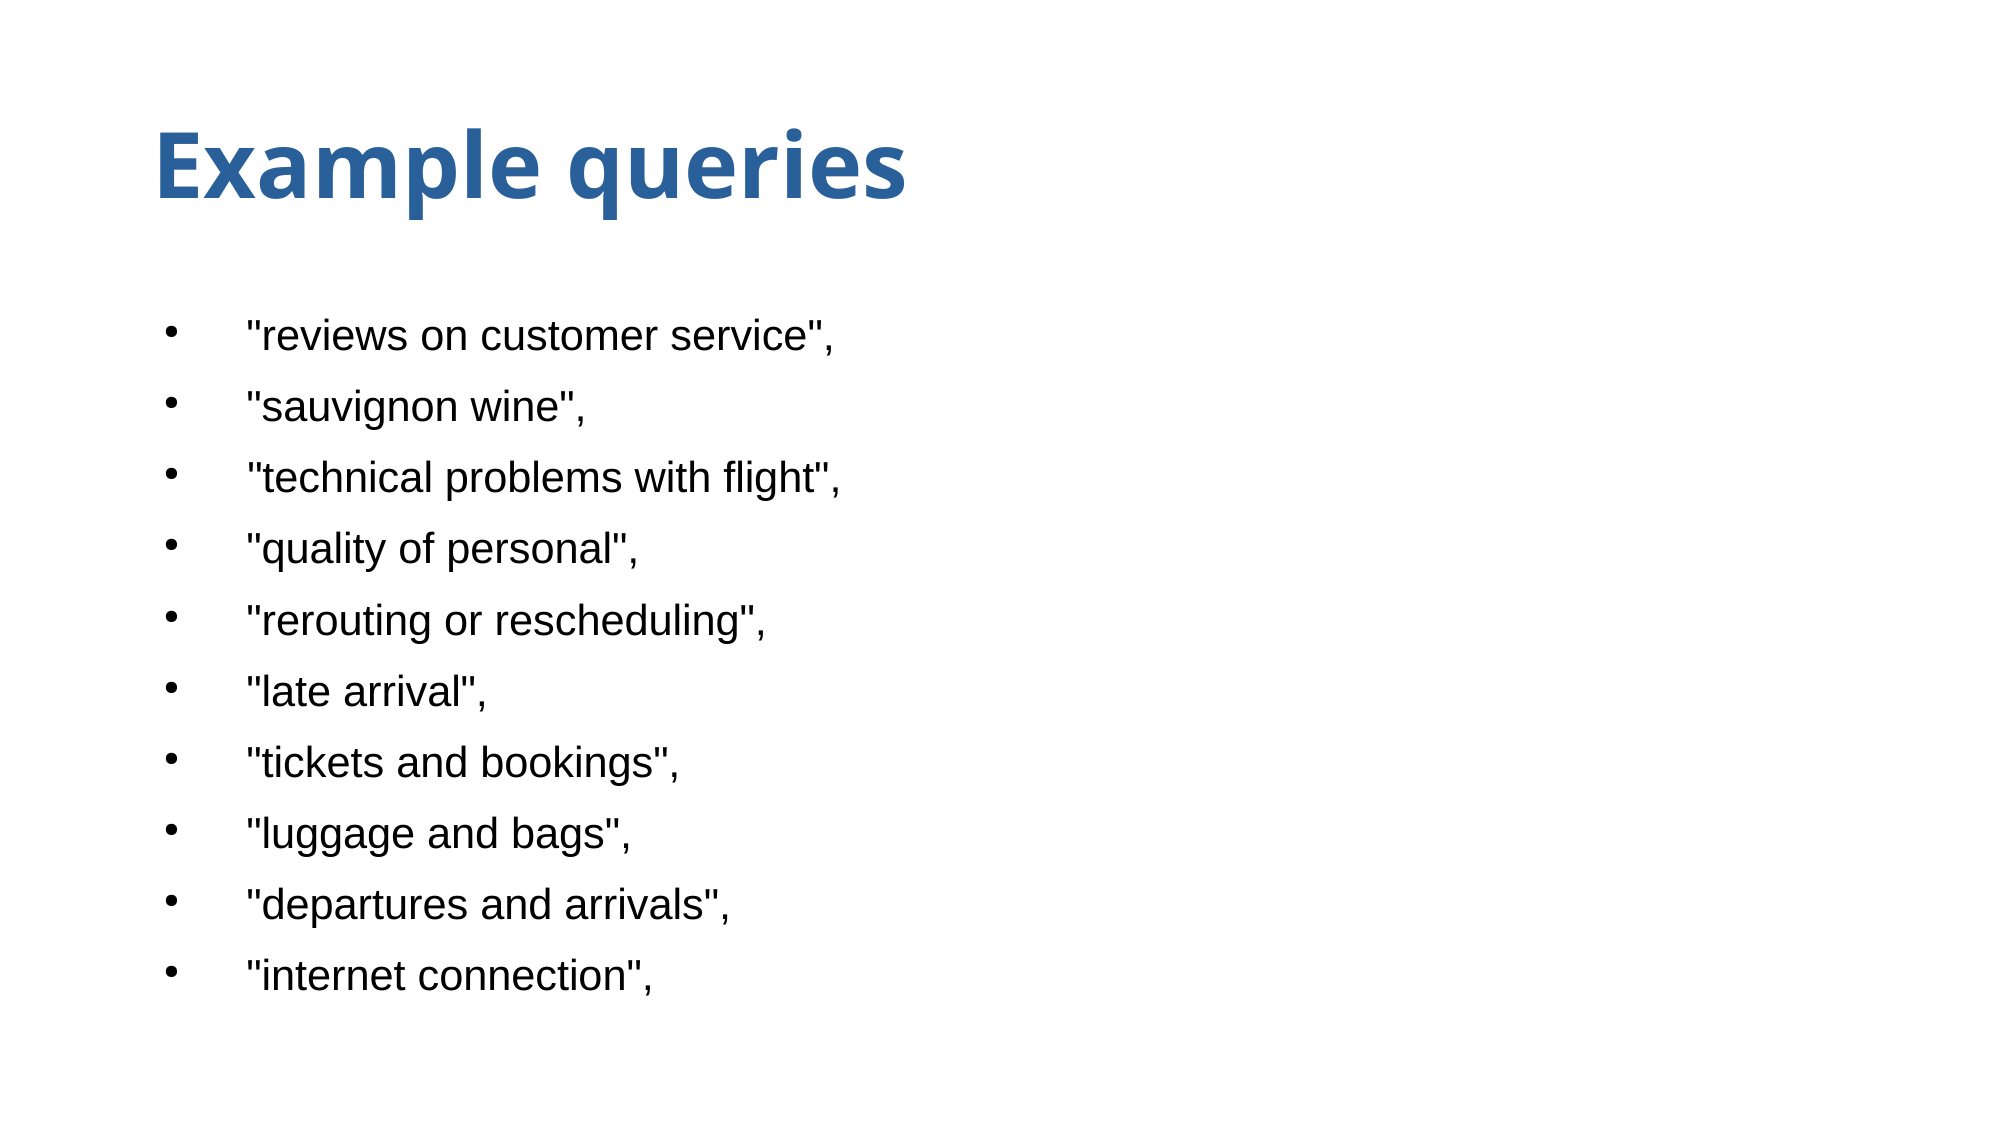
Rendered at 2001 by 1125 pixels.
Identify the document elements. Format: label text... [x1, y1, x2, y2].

title Example queries [137, 59, 1863, 278]
list "reviews on customer service", "sauvignon wine", "technical problems with flight", "quality of personal", "rerouting or rescheduling", "late arrival", "tickets and bookings", "luggage and bags", "departures and arrivals", "internet connection", [137, 299, 1863, 1014]
